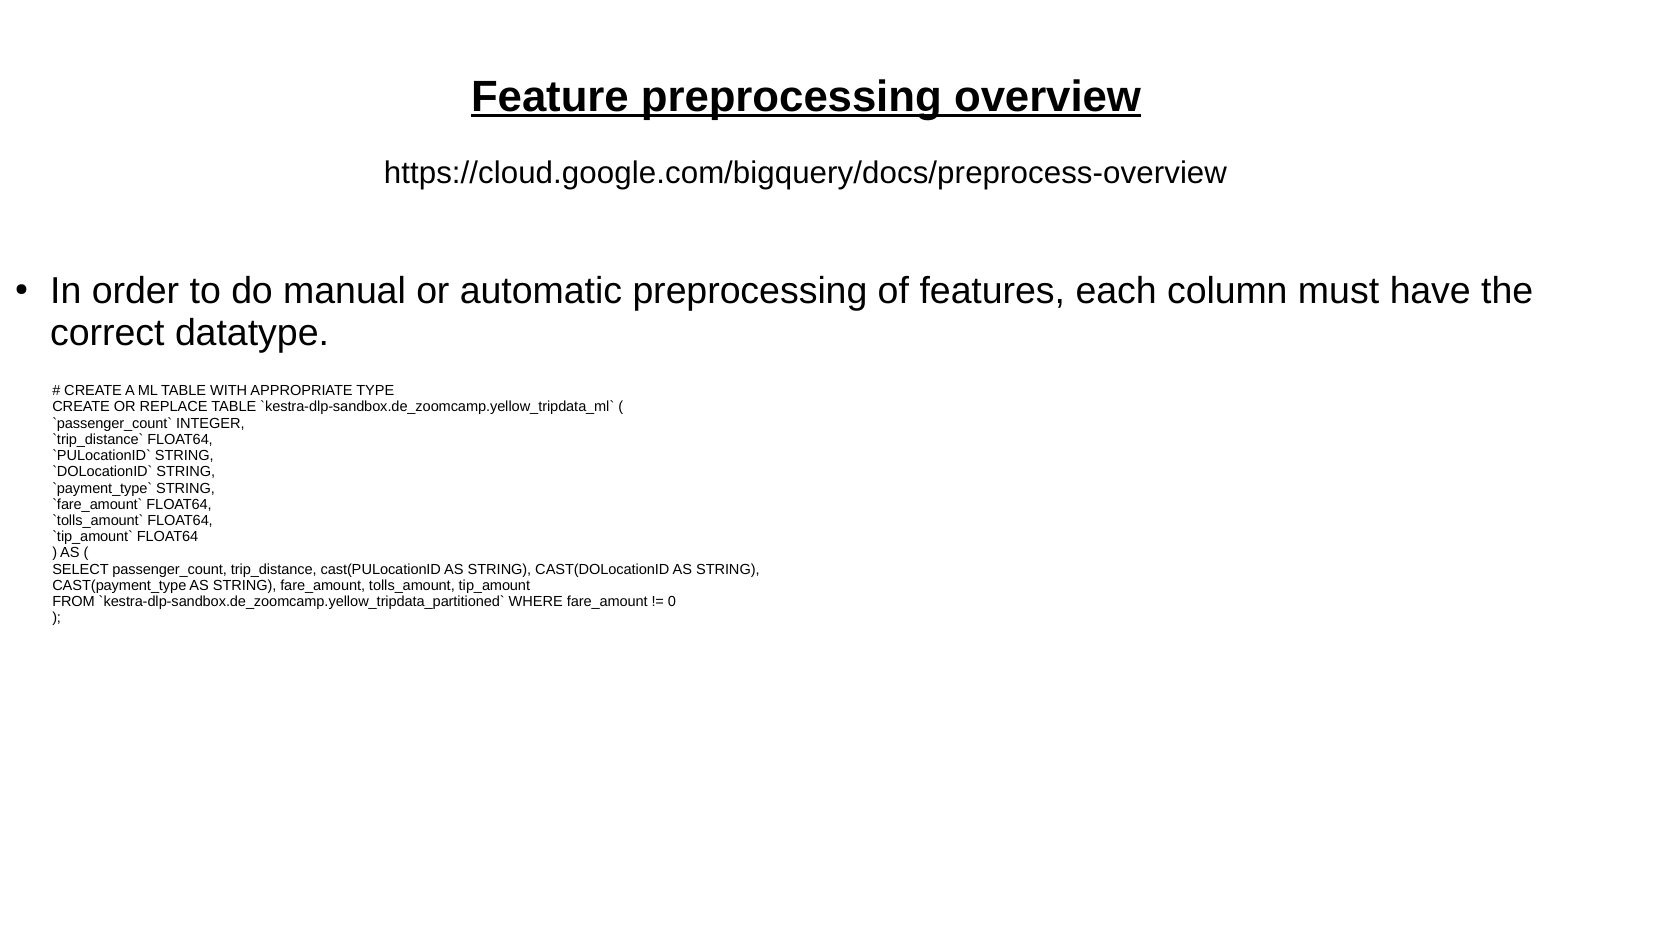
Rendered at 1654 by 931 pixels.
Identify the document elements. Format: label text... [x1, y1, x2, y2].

text_box # CREATE A ML TABLE WITH APPROPRIATE TYPE CREATE OR REPLACE TABLE `kestra-dlp-sandbox.de_zoomcamp.yellow_tripdata_ml` ( `passenger_count` INTEGER, `trip_distance` FLOAT64, `PULocationID` STRING, `DOLocationID` STRING, `payment_type` STRING, `fare_amount` FLOAT64, `tolls_amount` FLOAT64, `tip_amount` FLOAT64 ) AS ( SELECT passenger_count, trip_distance, cast(PULocationID AS STRING), CAST(DOLocationID AS STRING), CAST(payment_type AS STRING), fare_amount, tolls_amount, tip_amount FROM `kestra-dlp-sandbox.de_zoomcamp.yellow_tripdata_partitioned` WHERE fare_amount != 0 ); [37, 375, 788, 650]
text_box In order to do manual or automatic preprocessing of features, each column must have the correct datatype. [0, 262, 1613, 376]
title Feature preprocessing overview https://cloud.google.com/bigquery/docs/preprocess-overview [0, 37, 1613, 226]
